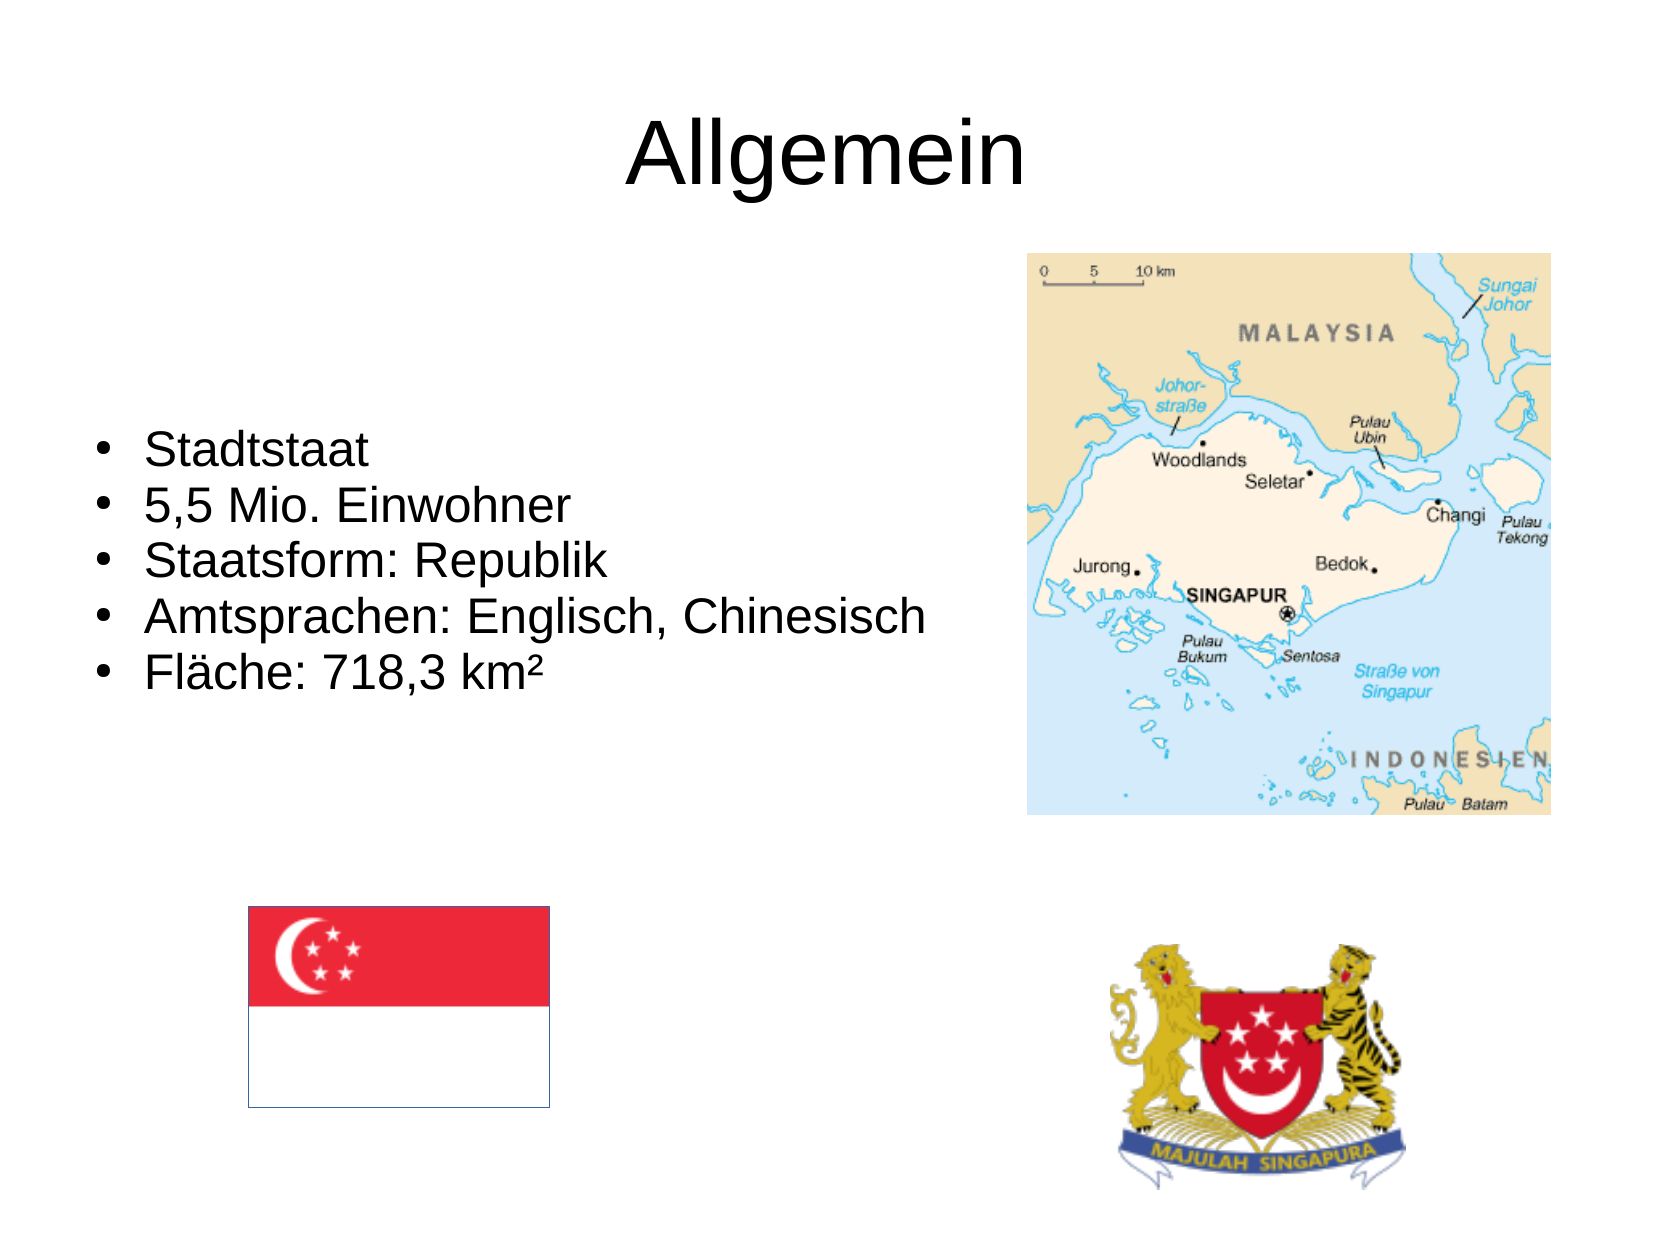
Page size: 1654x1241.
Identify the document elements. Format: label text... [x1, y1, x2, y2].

picture [248, 906, 550, 1108]
title Allgemein [82, 49, 1571, 257]
subtitle Stadtstaat 5,5 Mio. Einwohner Staatsform: Republik Amtsprachen: Englisch, Chinesisch Fläche: 718,3 km² [94, 200, 1583, 920]
picture [1110, 944, 1406, 1190]
